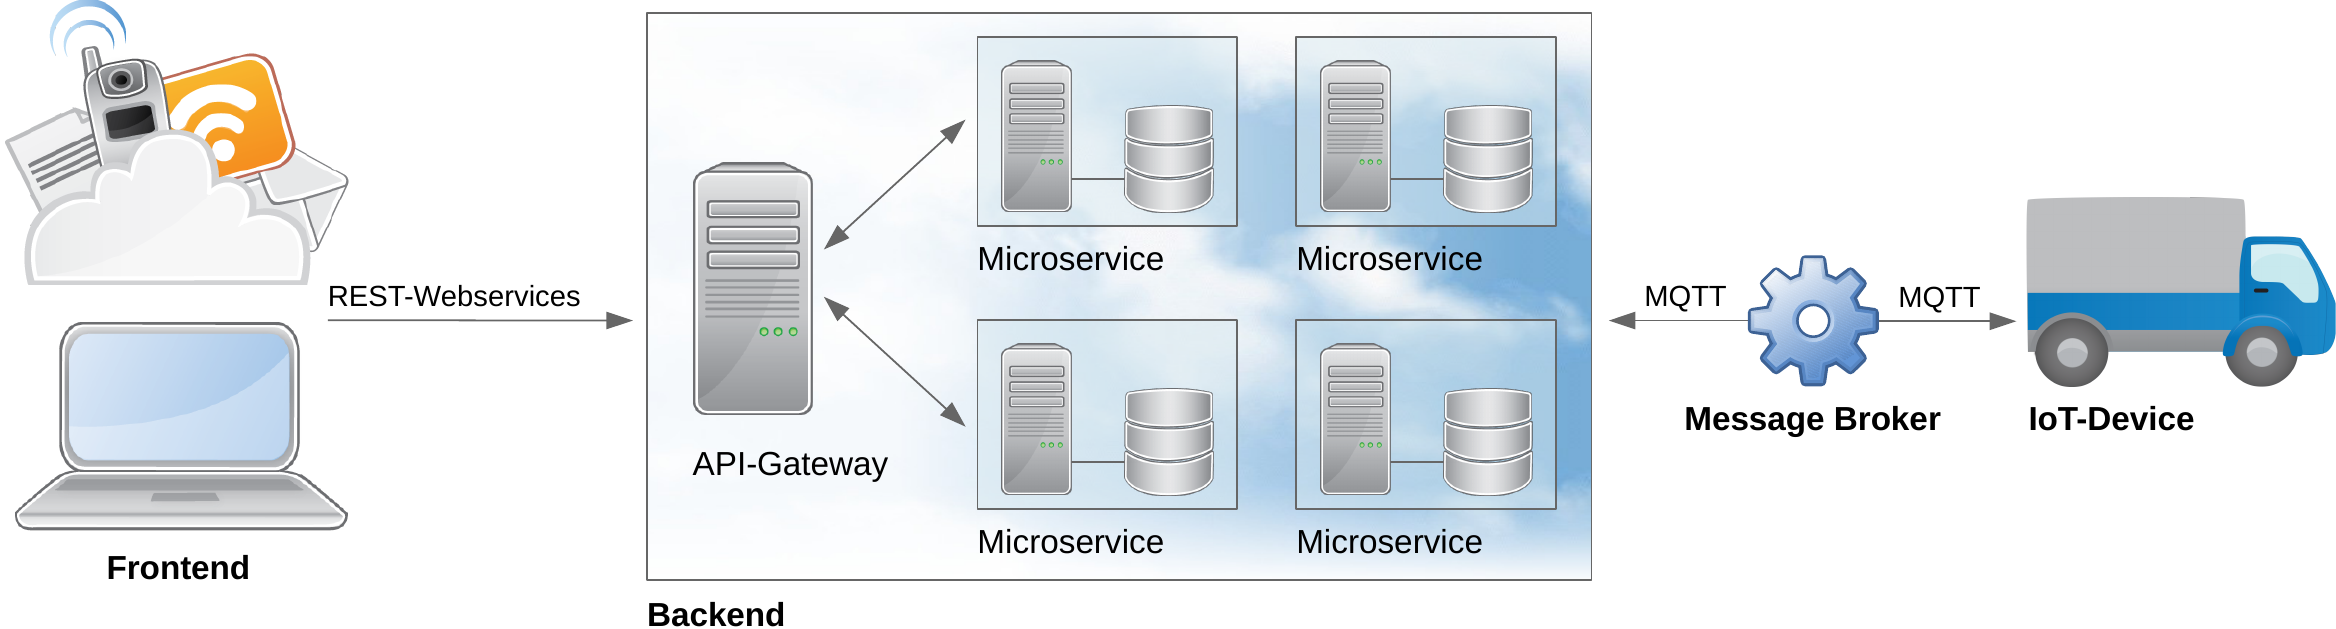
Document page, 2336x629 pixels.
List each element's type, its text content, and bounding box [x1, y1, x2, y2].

text_box REST-Webservices [327, 272, 582, 333]
text_box IoT-Device [2028, 393, 2278, 459]
text_box Microservice [977, 516, 1227, 582]
picture [5, 0, 357, 285]
text_box [977, 36, 1238, 226]
text_box Microservice [977, 233, 1227, 298]
text_box Microservice [1296, 233, 1546, 298]
text_box API-Gateway [692, 438, 895, 504]
text_box MQTT [1897, 273, 1981, 334]
text_box Microservice [1296, 516, 1546, 582]
text_box [1296, 320, 1557, 510]
picture [1729, 236, 1897, 393]
picture [648, 14, 1591, 579]
picture [2016, 197, 2336, 387]
text_box [977, 320, 1238, 510]
text_box Backend [647, 589, 897, 629]
picture [0, 307, 362, 541]
text_box MQTT [1644, 272, 1729, 333]
text_box [1296, 36, 1557, 226]
text_box Message Broker [1684, 393, 1942, 459]
text_box Frontend [0, 541, 369, 607]
